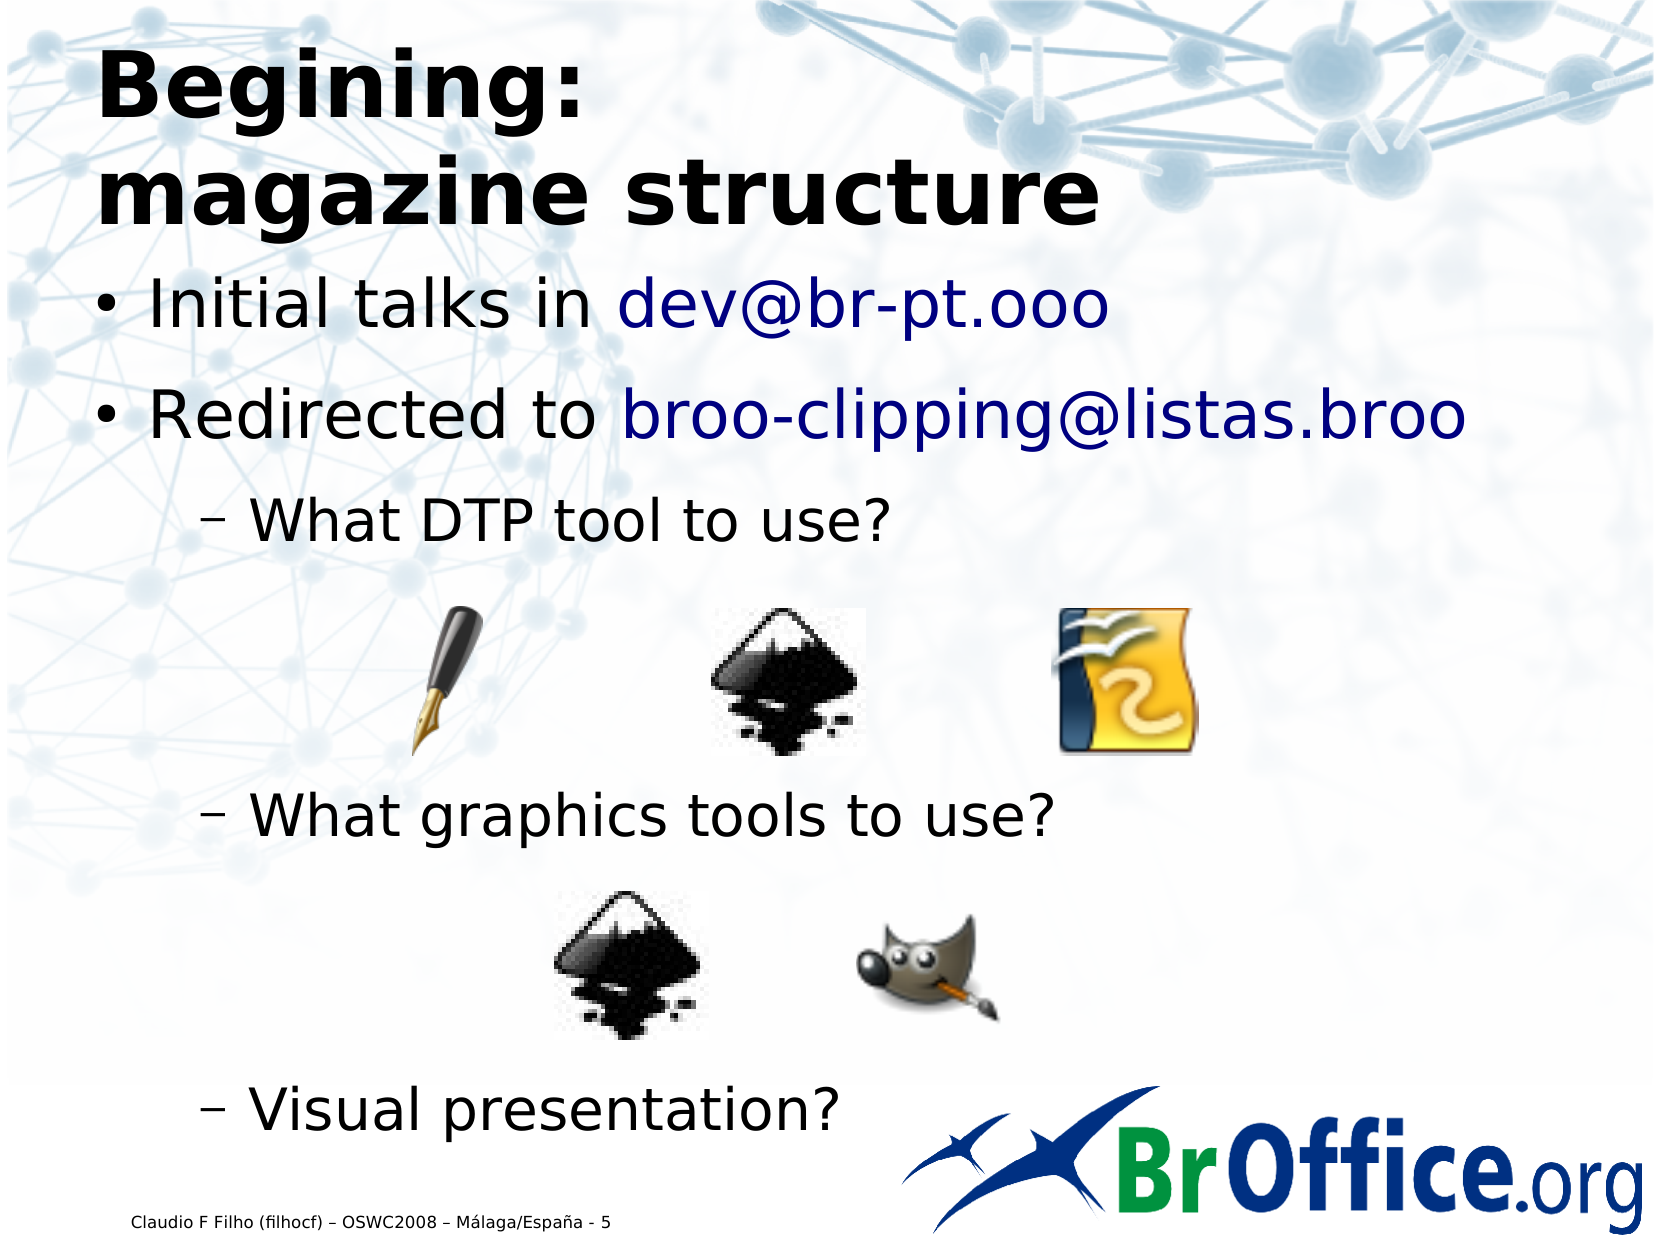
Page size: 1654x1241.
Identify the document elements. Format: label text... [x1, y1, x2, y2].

list Initial talks in dev@br-pt.ooo Redirected to broo-clipping@listas.broo What DTP tool to use? What graphics tools to use? Visual presentation? [76, 265, 1625, 1158]
picture [7, 0, 1654, 1241]
title Begining: magazine structure [94, 31, 1595, 246]
